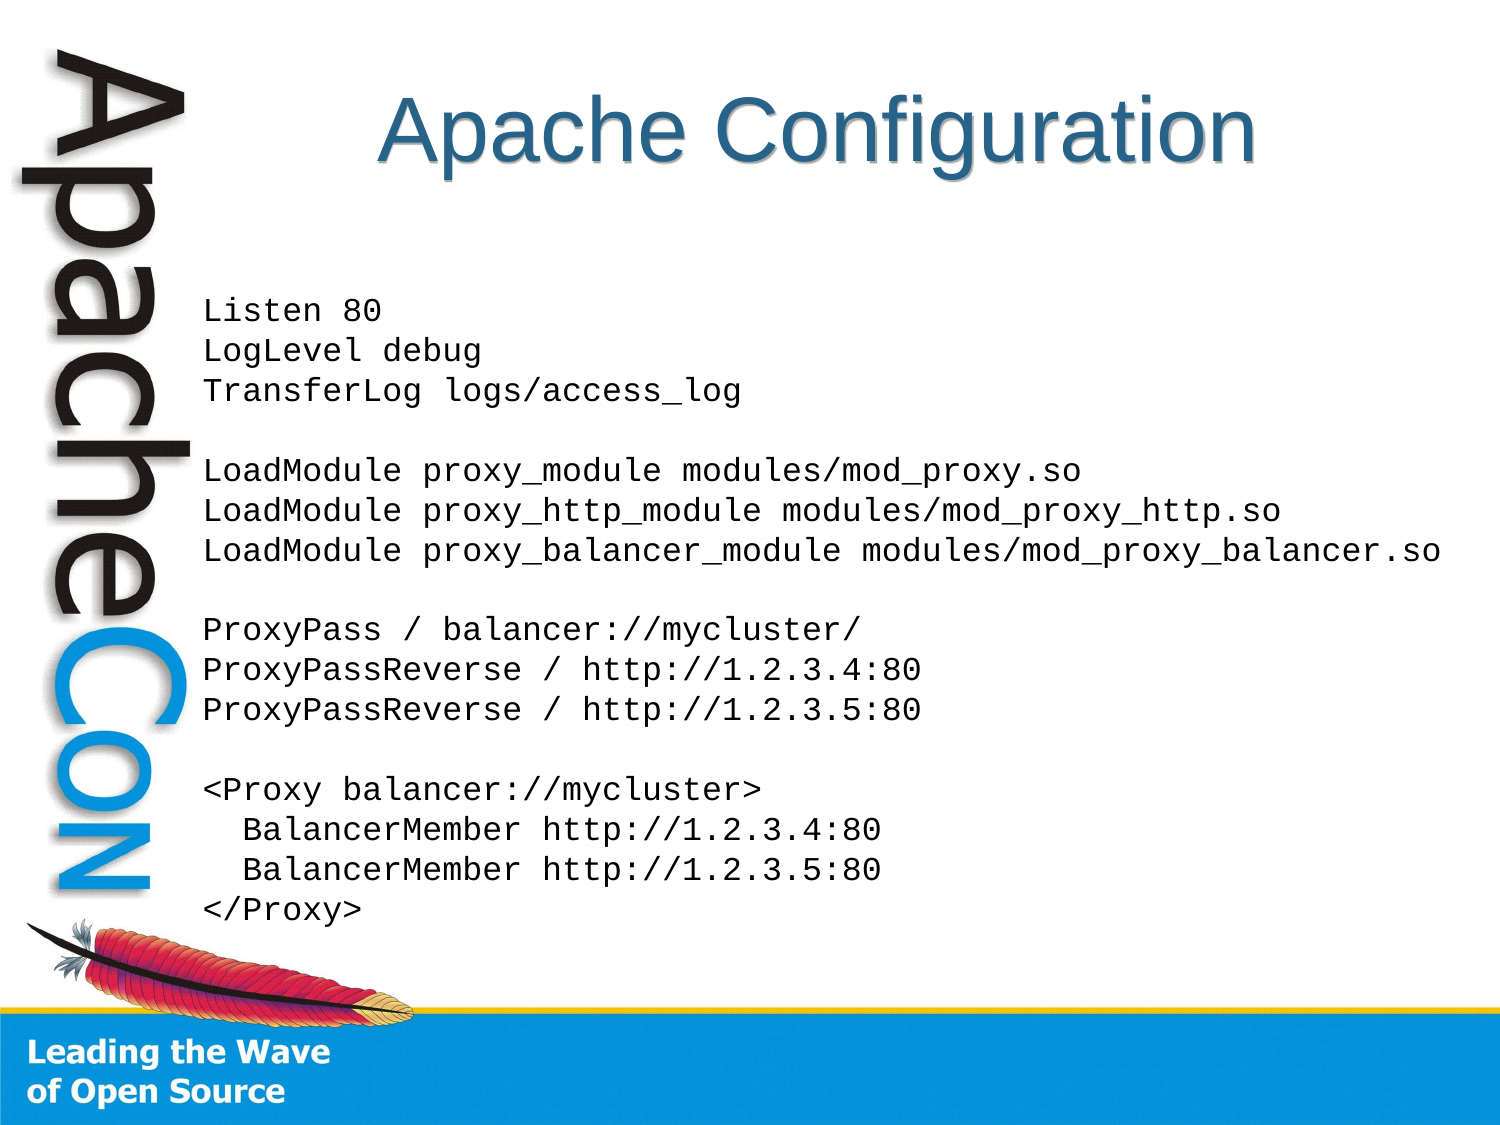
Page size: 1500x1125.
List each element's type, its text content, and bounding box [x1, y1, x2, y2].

title Apache Configuration [212, 62, 1426, 188]
text_box Listen 80 LogLevel debug TransferLog logs/access_log LoadModule proxy_module modules/mod_proxy.so LoadModule proxy_http_module modules/mod_proxy_http.so LoadModule proxy_balancer_module modules/mod_proxy_balancer.so ProxyPass / balancer://mycluster/ ProxyPassReverse / http://1.2.3.4:80 ProxyPassReverse / http://1.2.3.5:80 <Proxy balancer://mycluster> BalancerMember http://1.2.3.4:80 BalancerMember http://1.2.3.5:80 </Proxy> [187, 281, 1458, 935]
